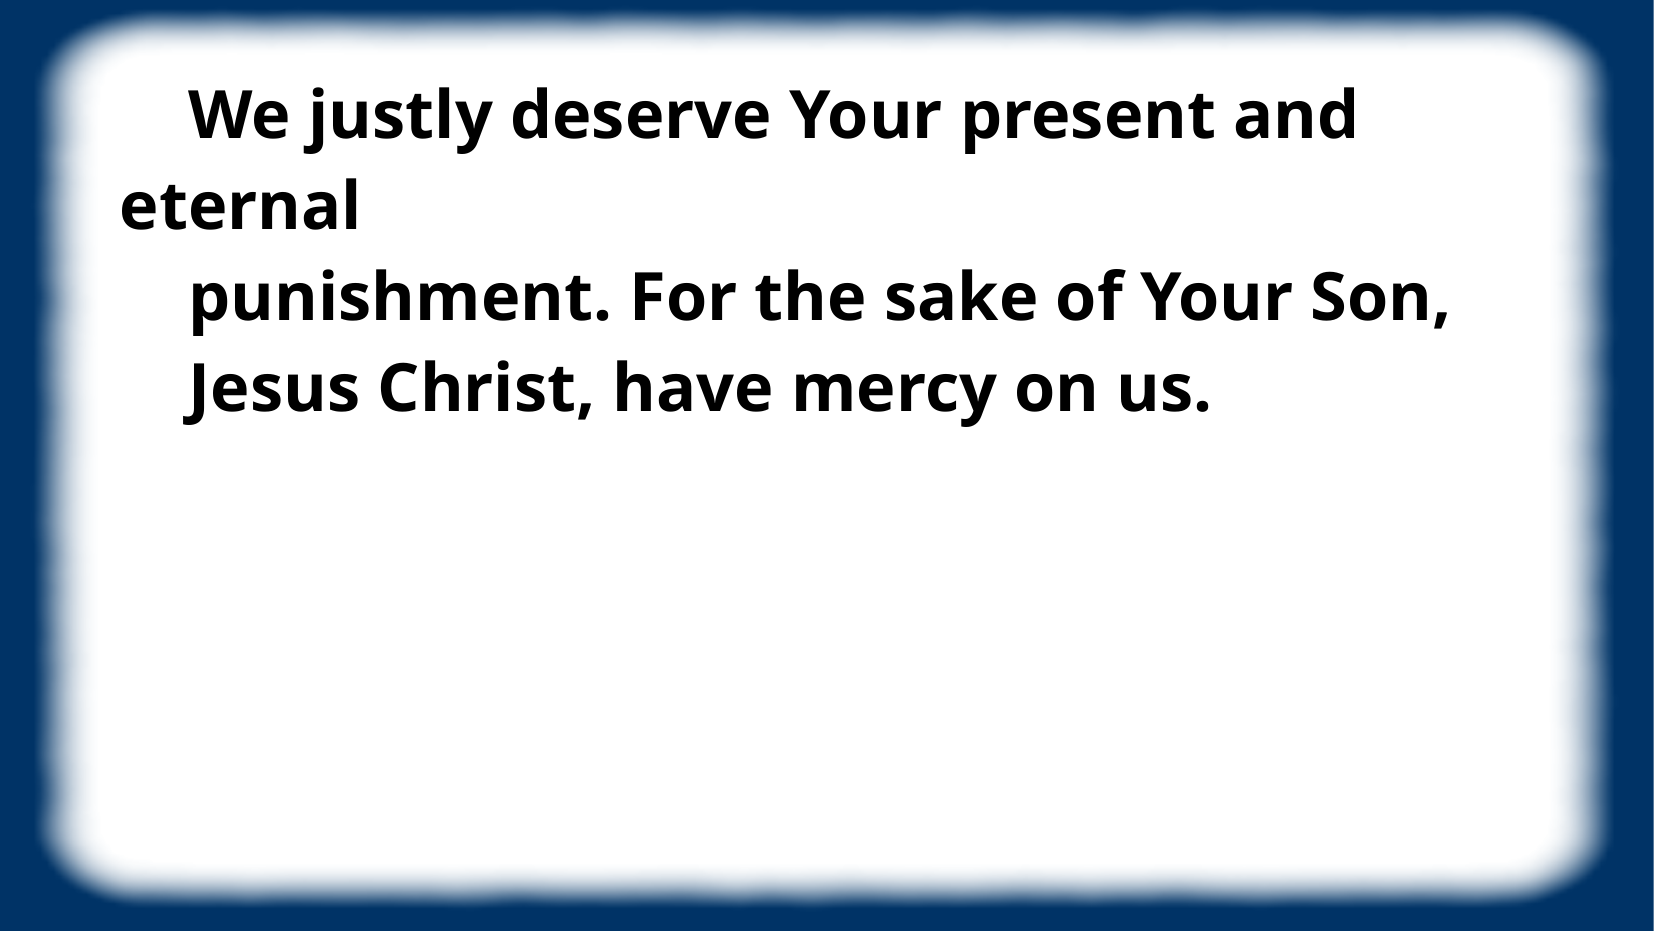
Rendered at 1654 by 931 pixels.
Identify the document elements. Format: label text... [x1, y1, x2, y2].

picture [0, 0, 1654, 931]
text_box We justly deserve Your present and eternal punishment. For the sake of Your Son, Jesus Christ, have mercy on us. [105, 60, 1561, 342]
